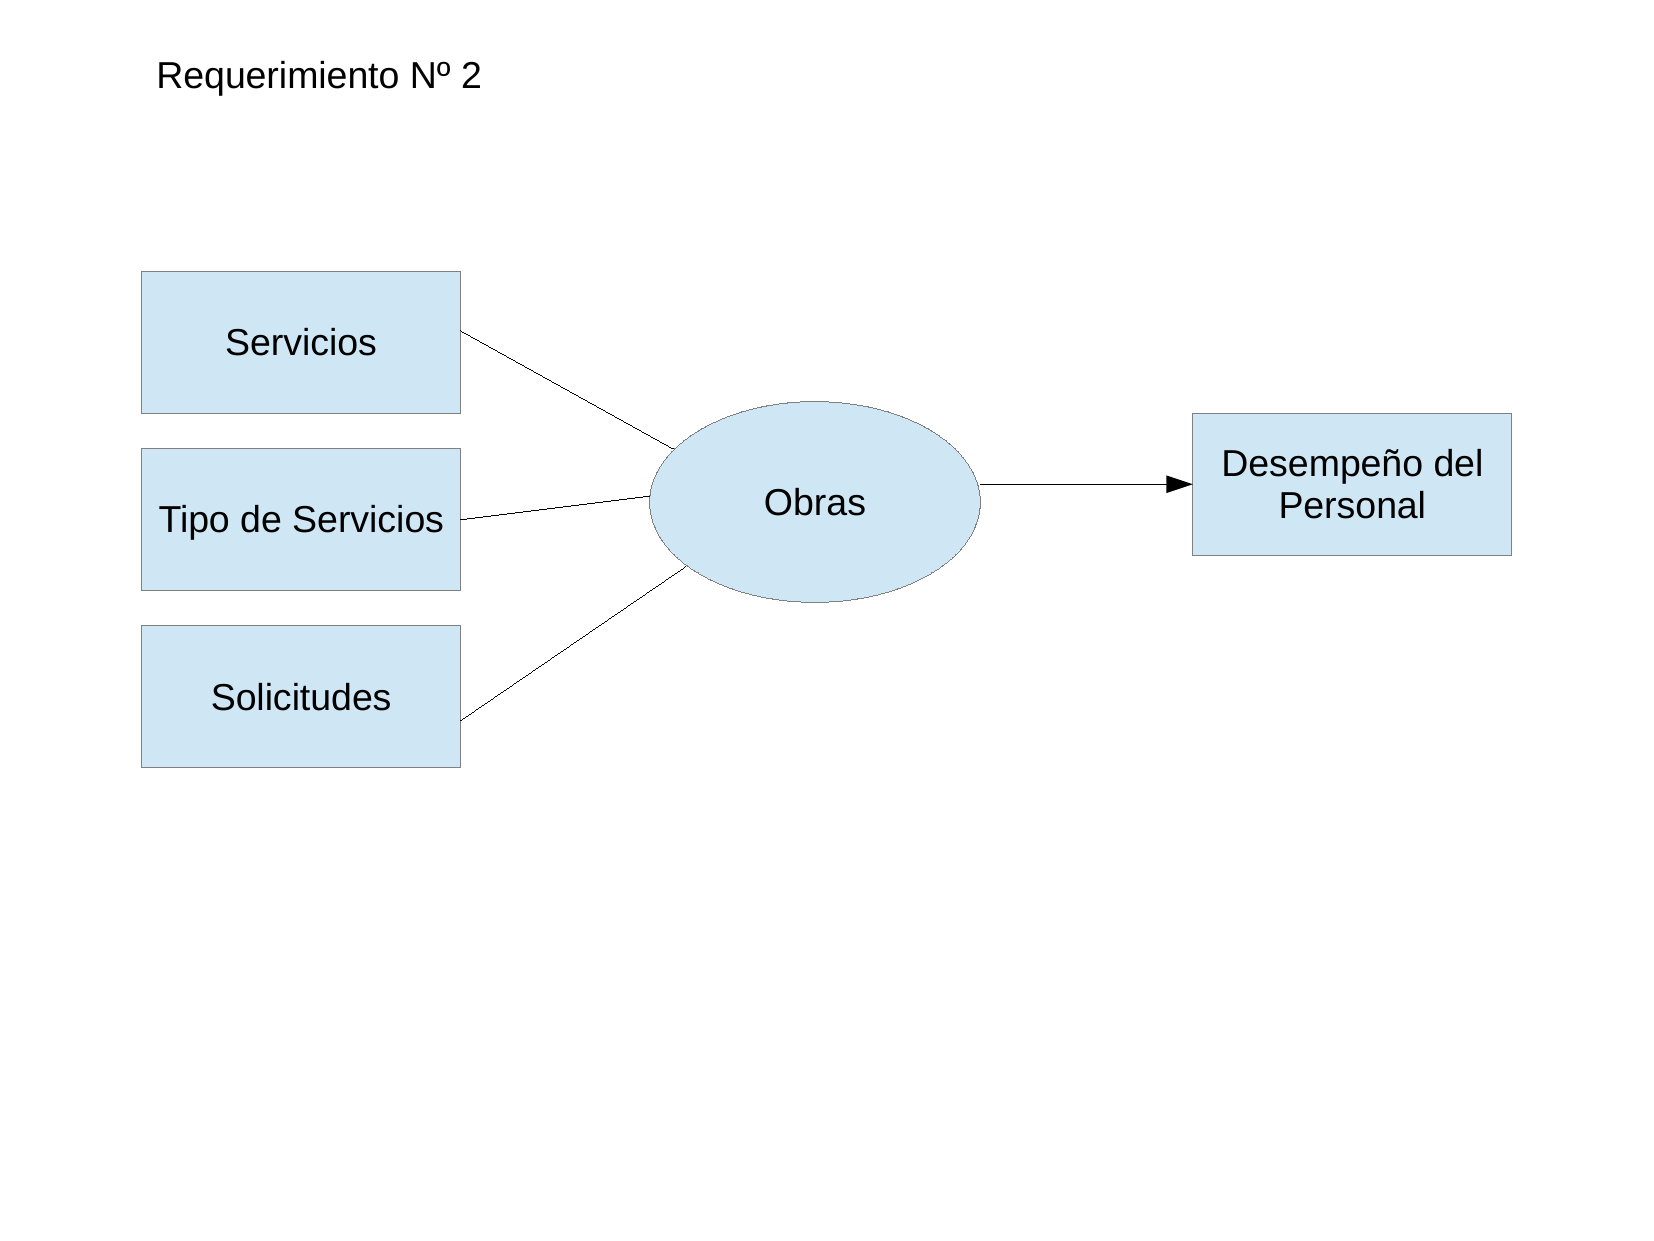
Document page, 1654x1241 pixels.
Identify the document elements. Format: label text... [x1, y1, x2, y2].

text_box Servicios [141, 271, 461, 414]
text_box Tipo de Servicios [141, 448, 461, 591]
text_box Desempeño del Personal [1192, 413, 1512, 556]
text_box Requerimiento Nº 2 [141, 47, 498, 105]
text_box Obras [649, 401, 981, 603]
text_box Solicitudes [141, 625, 461, 768]
